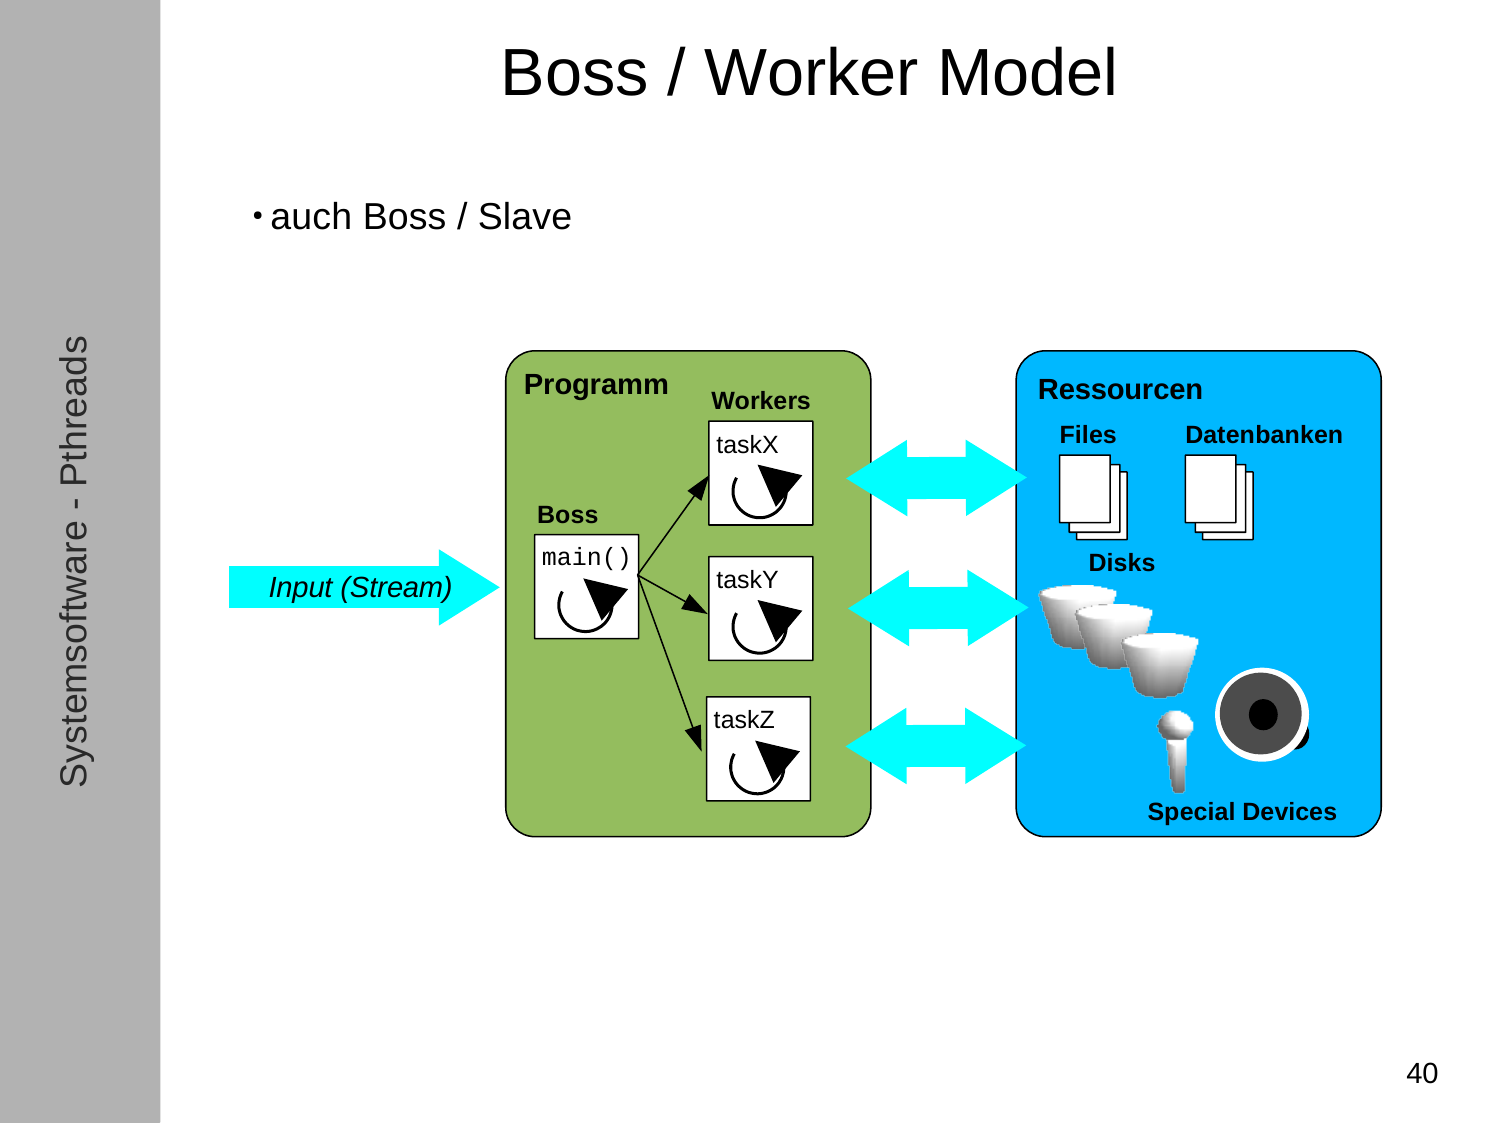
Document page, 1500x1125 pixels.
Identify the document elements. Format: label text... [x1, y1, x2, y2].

text_box Special Devices [1147, 798, 1368, 829]
text_box [0, 0, 160, 1123]
text_box Input (Stream) [229, 570, 501, 605]
text_box Ressourcen [1038, 372, 1229, 408]
text_box auch Boss / Slave [237, 187, 825, 918]
text_box <number> [1406, 1057, 1500, 1106]
text_box [1016, 350, 1382, 837]
text_box Datenbanken [1185, 421, 1374, 452]
picture [1157, 711, 1193, 793]
text_box Files [1059, 421, 1126, 452]
text_box Boss / Worker Model [453, 27, 1168, 123]
text_box Disks [1088, 549, 1165, 580]
text_box Systemsoftware - Pthreads [47, 1, 121, 1124]
text_box Workers [825, 387, 830, 418]
picture [1039, 586, 1198, 698]
text_box [825, 350, 871, 837]
